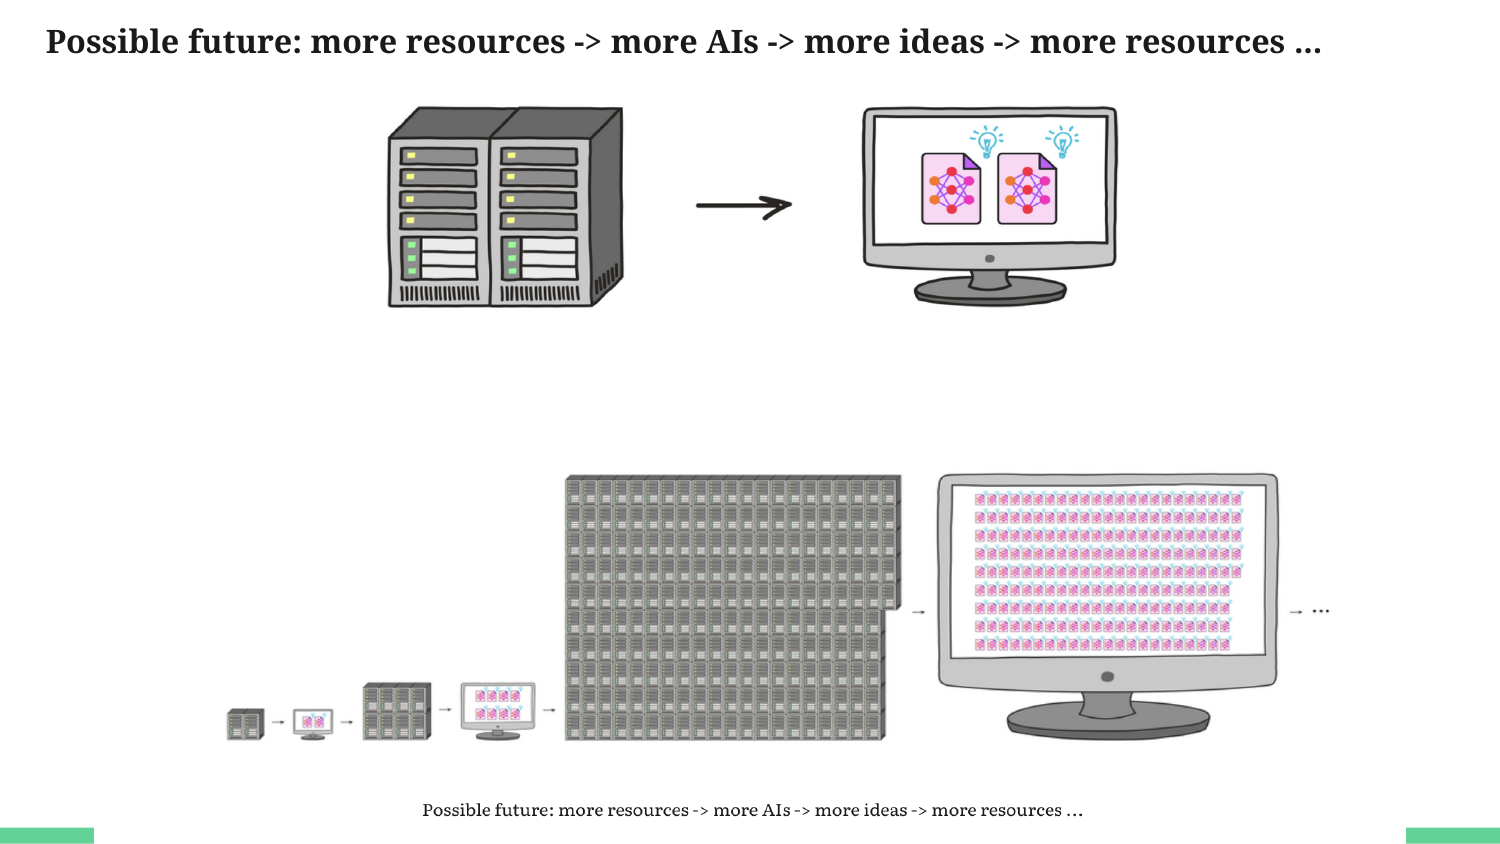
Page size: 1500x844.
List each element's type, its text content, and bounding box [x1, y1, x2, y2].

picture [94, 78, 1406, 844]
title Possible future: more resources -> more AIs -> more ideas -> more resources ... [30, 6, 1429, 79]
